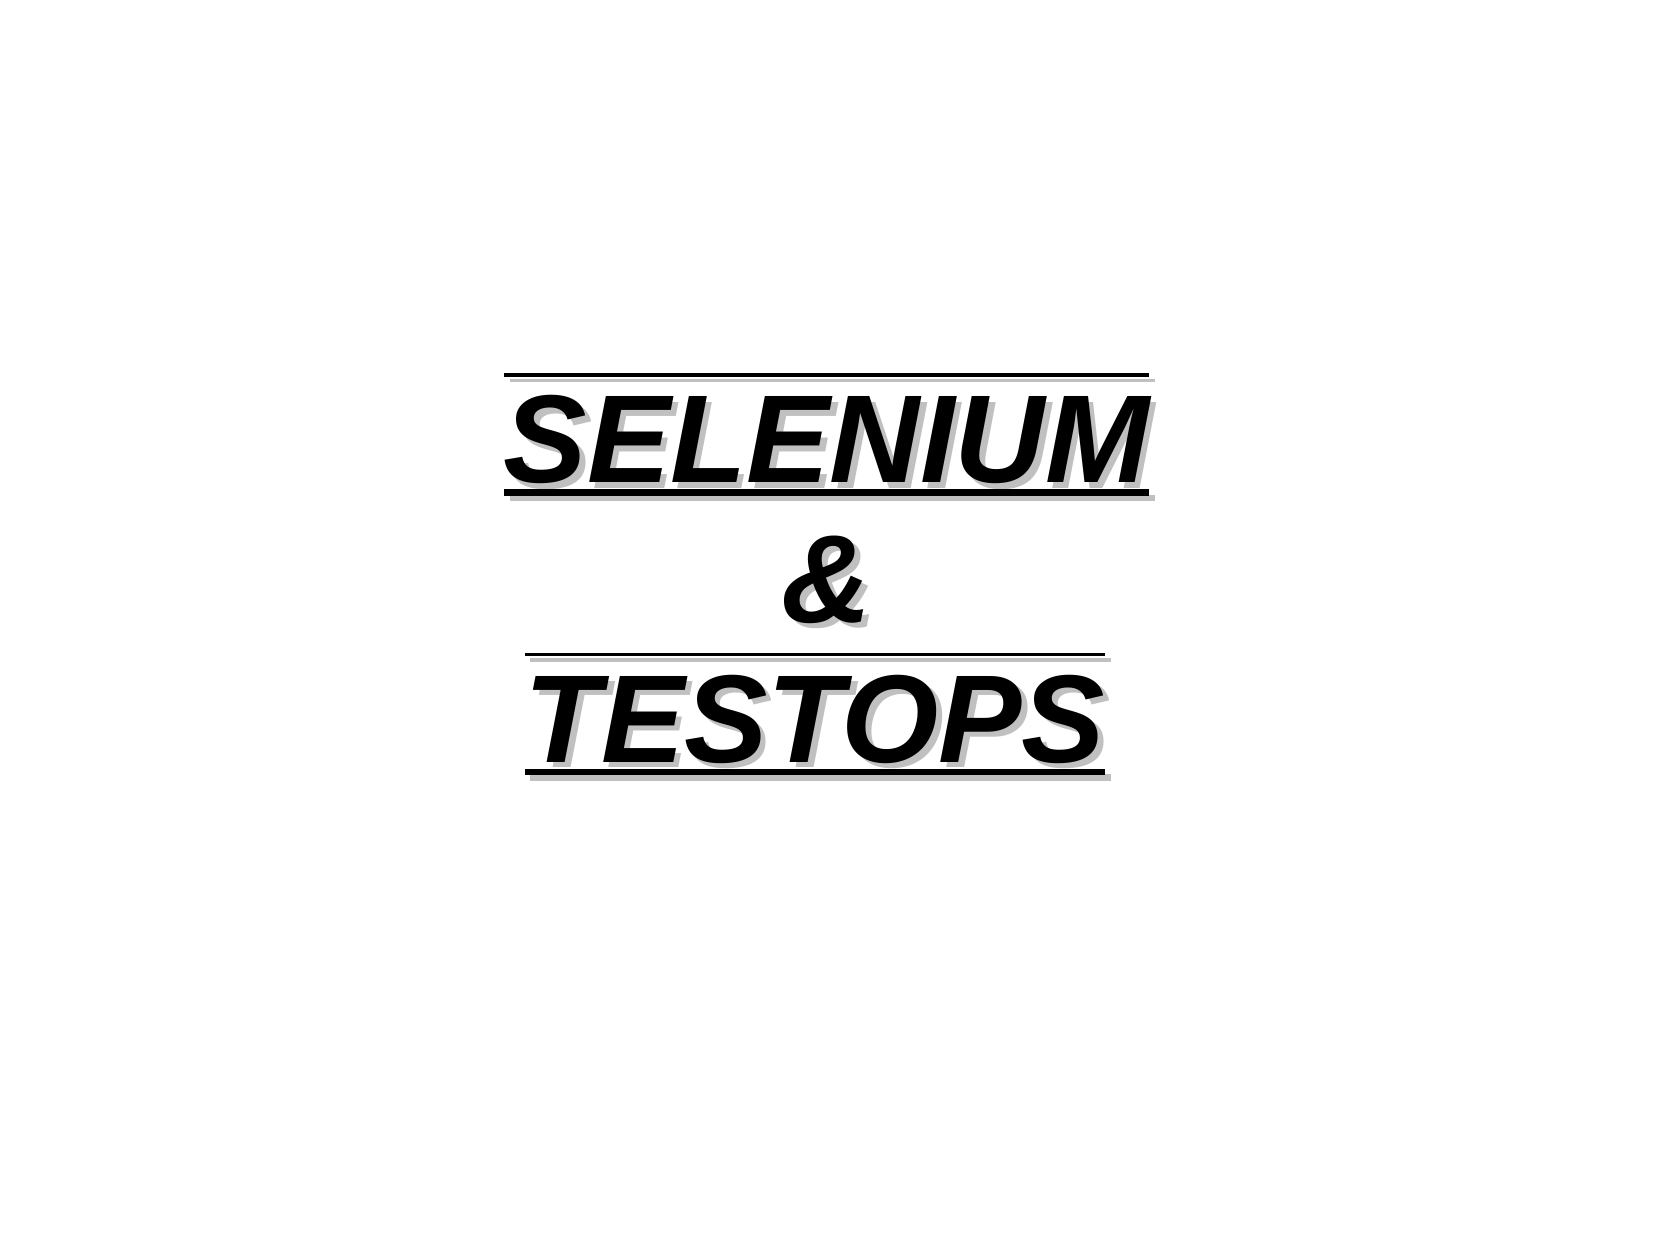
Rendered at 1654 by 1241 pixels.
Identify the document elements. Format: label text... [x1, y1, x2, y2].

subtitle SELENIUM & TESTOPS [82, 49, 1571, 1109]
